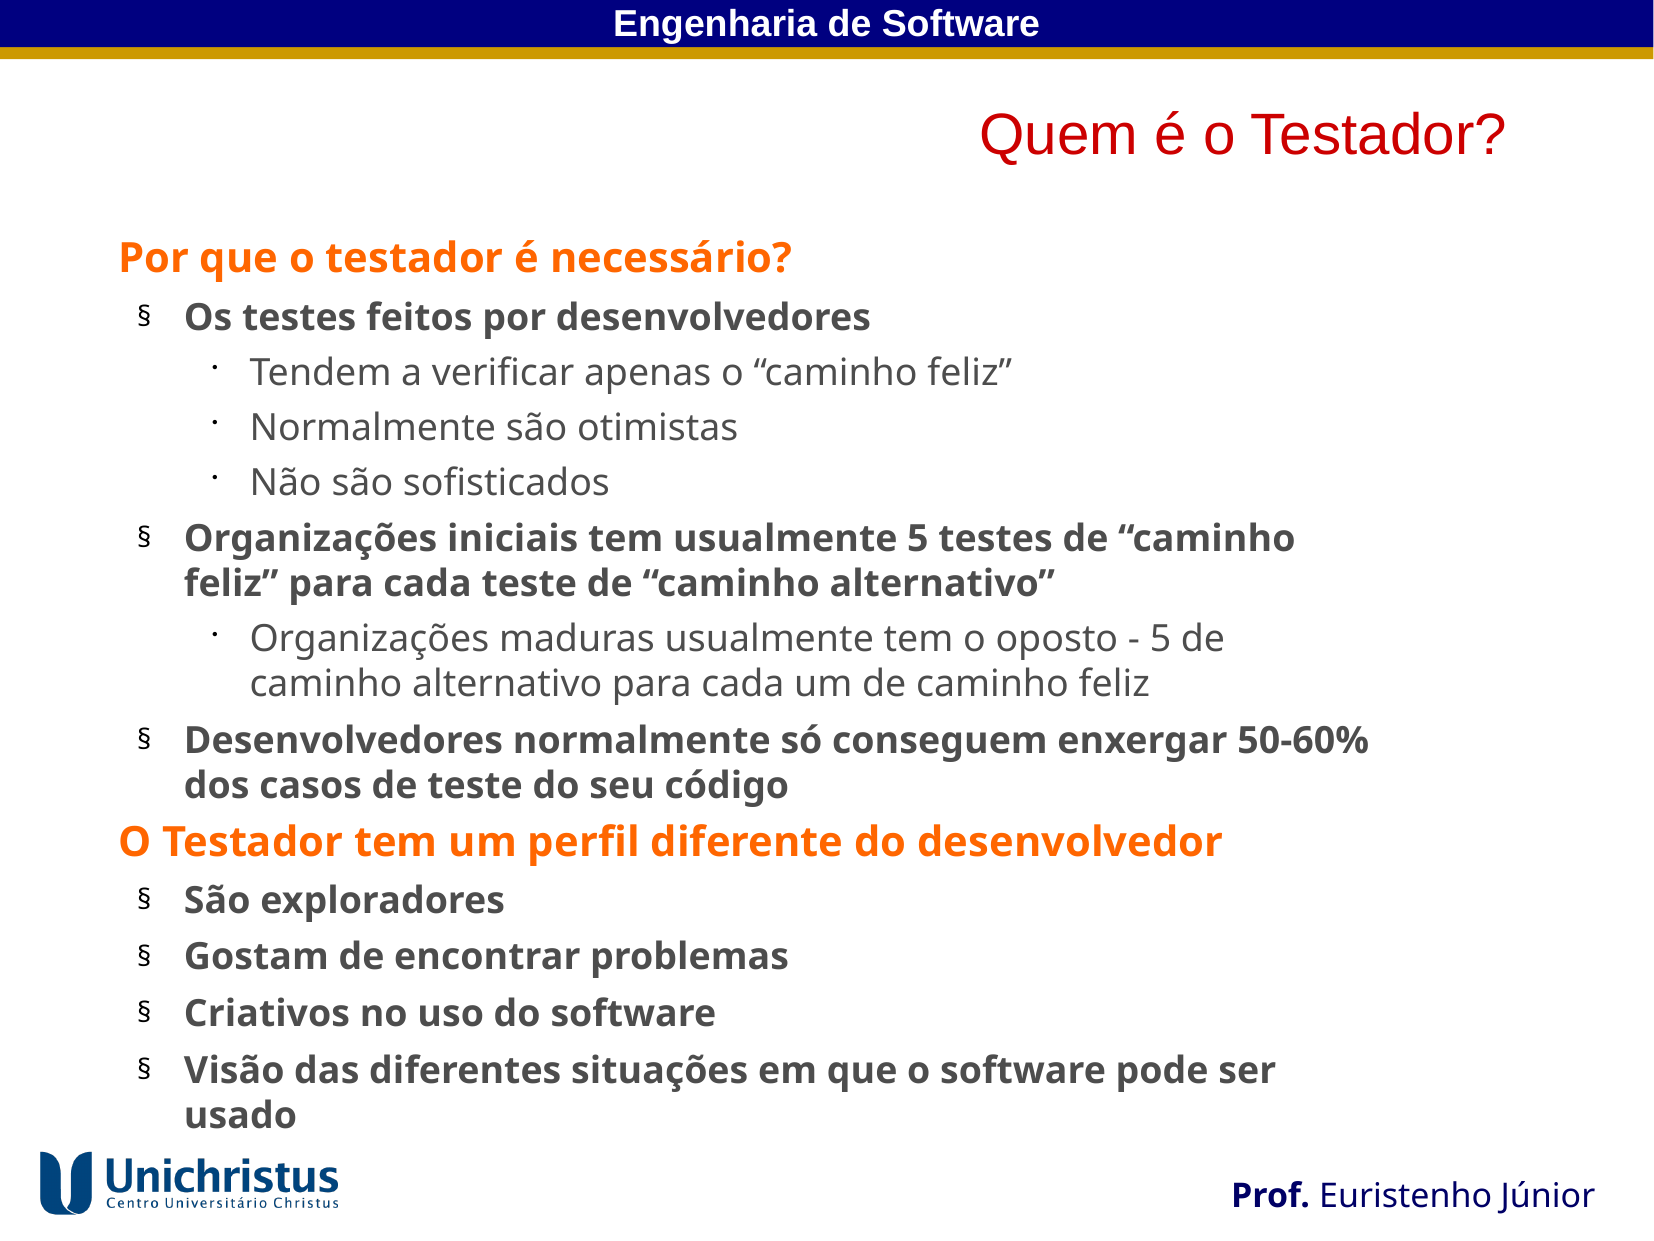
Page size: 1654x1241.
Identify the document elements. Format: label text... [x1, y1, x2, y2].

text_box [0, 48, 1654, 60]
picture [35, 1148, 343, 1217]
text_box Prof. Euristenho Júnior [1216, 1163, 1654, 1224]
text_box Engenharia de Software [0, 0, 1654, 48]
text_box Quem é o Testador? [964, 94, 1654, 201]
text_box Por que o testador é necessário? Os testes feitos por desenvolvedores Tendem a verificar apenas o “caminho feliz” Normalmente são otimistas Não são sofisticados Organizações iniciais tem usualmente 5 testes de “caminho feliz” para cada teste de “caminho alternativo” Organizações maduras usualmente tem o oposto - 5 de caminho alternativo para cada um de caminho feliz Desenvolvedores normalmente só conseguem enxergar 50-60% dos casos de teste do seu código O Testador tem um perfil diferente do desenvolvedor São exploradores Gostam de encontrar problemas Criativos no uso do software Visão das diferentes situações em que o software pode ser usado [47, 223, 1398, 1134]
